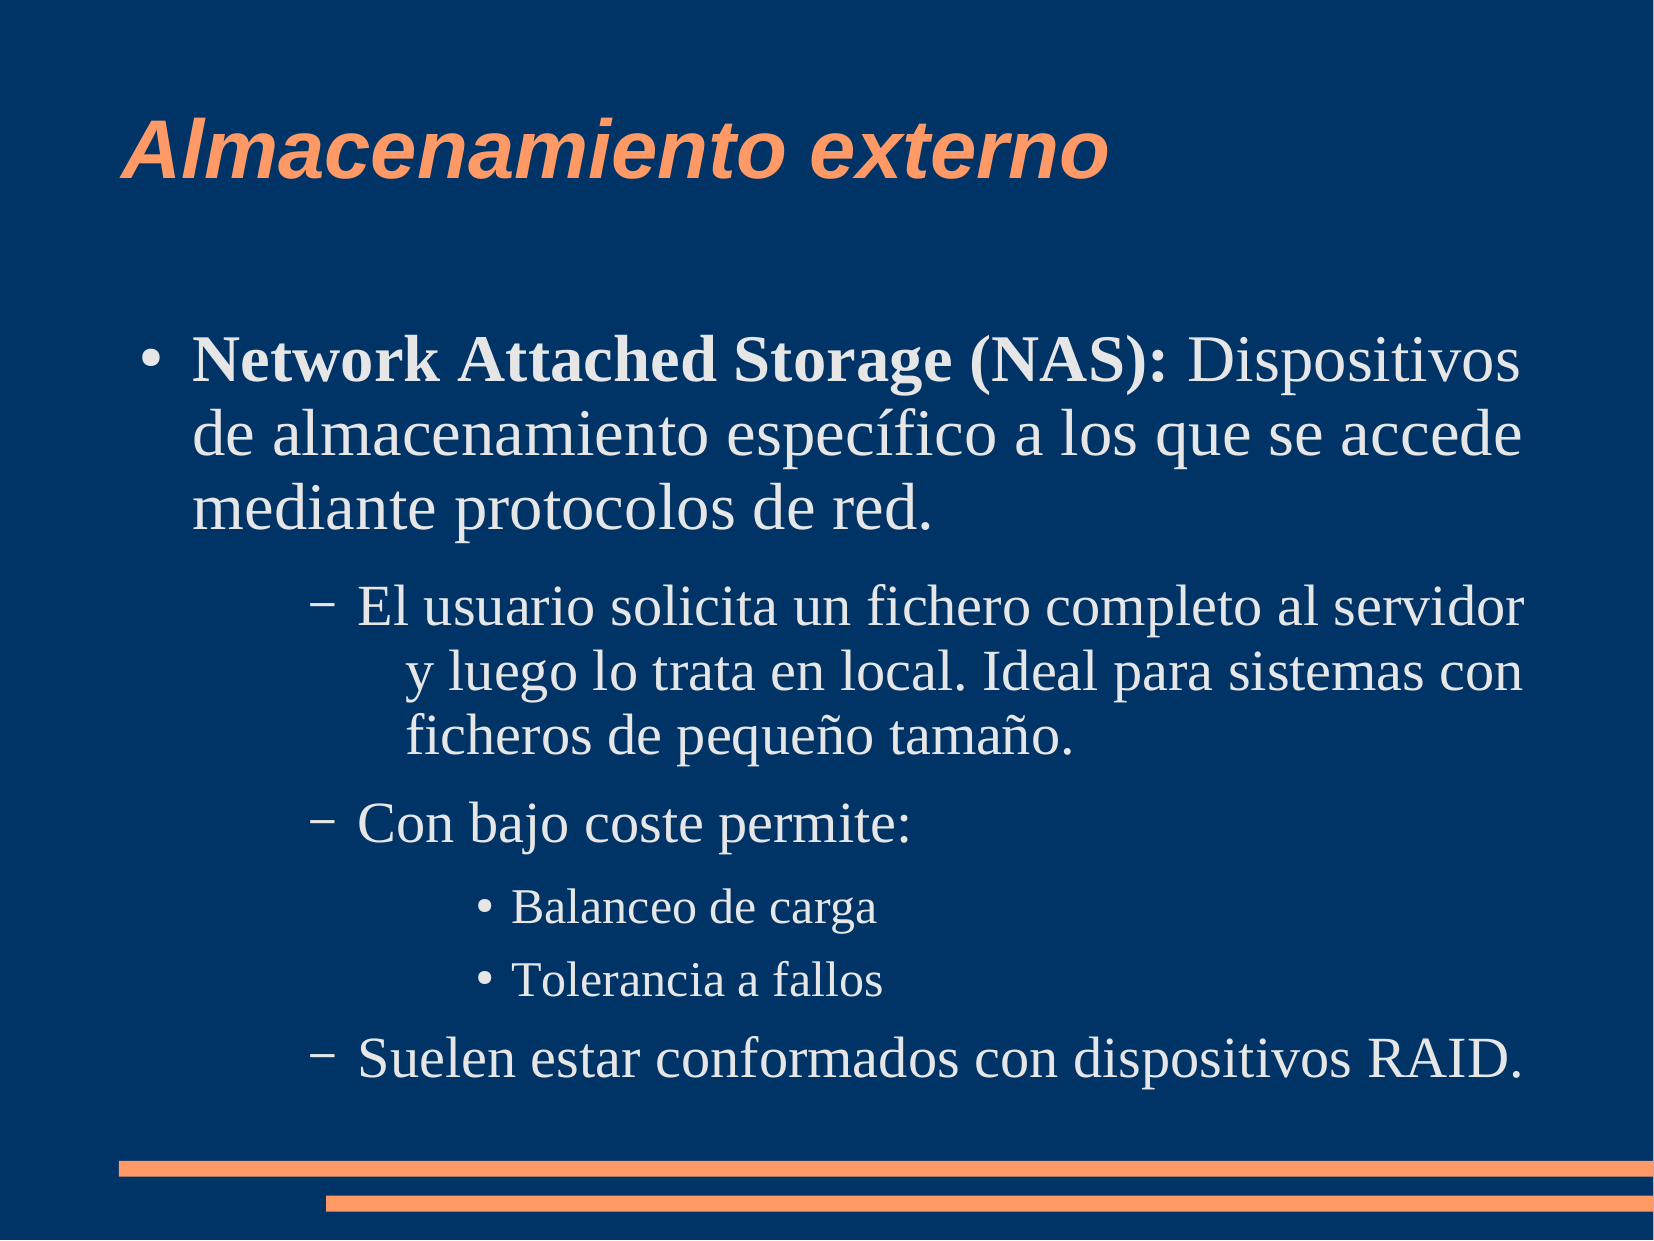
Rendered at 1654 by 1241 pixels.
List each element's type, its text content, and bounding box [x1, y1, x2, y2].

title Almacenamiento externo [121, 53, 1534, 246]
list Network Attached Storage (NAS): Dispositivos de almacenamiento específico a los que se accede mediante protocolos de red. El usuario solicita un fichero completo al servidor y luego lo trata en local. Ideal para sistemas con ficheros de pequeño tamaño. Con bajo coste permite: Balanceo de carga Tolerancia a fallos Suelen estar conformados con dispositivos RAID. [121, 322, 1561, 1118]
